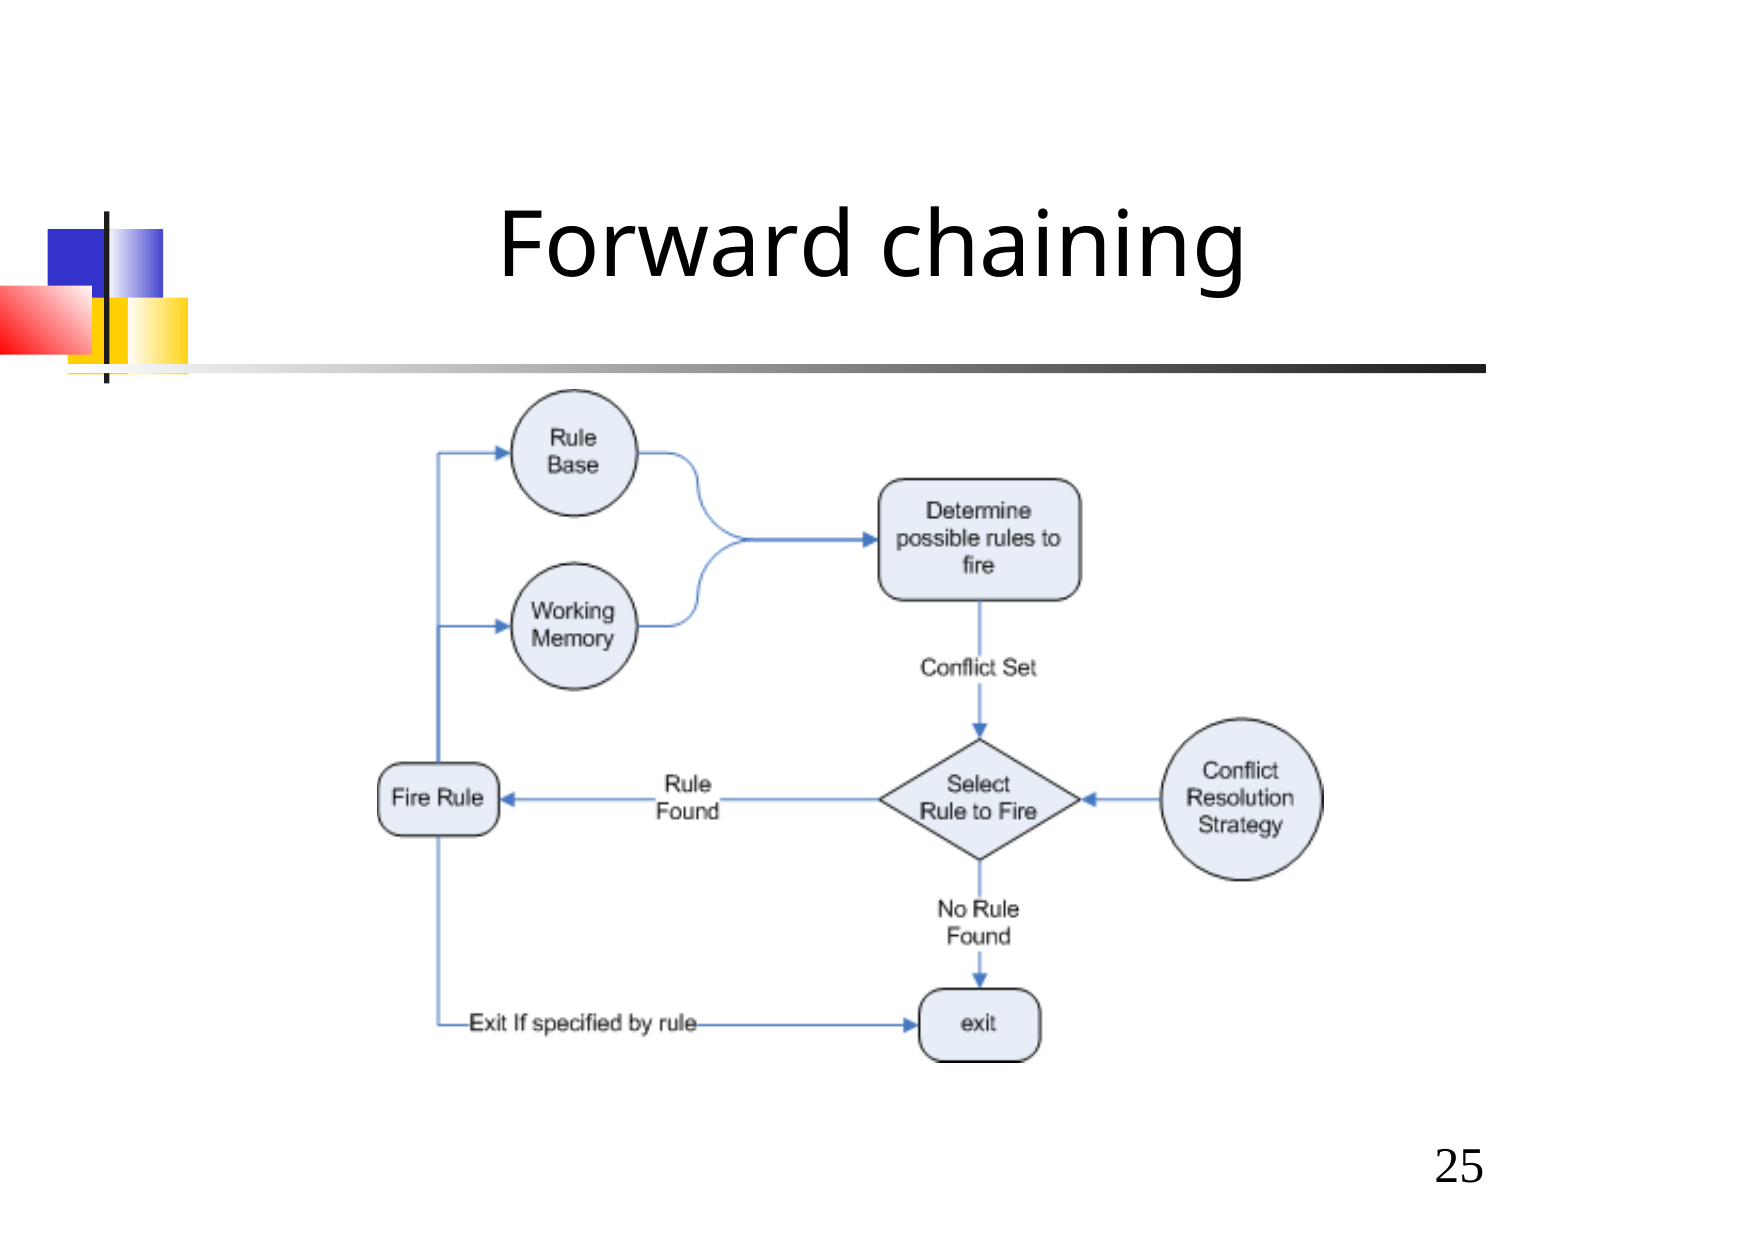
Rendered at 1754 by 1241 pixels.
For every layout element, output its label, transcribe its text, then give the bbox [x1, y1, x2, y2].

title Forward chaining [179, 139, 1567, 351]
picture [377, 389, 1324, 1063]
